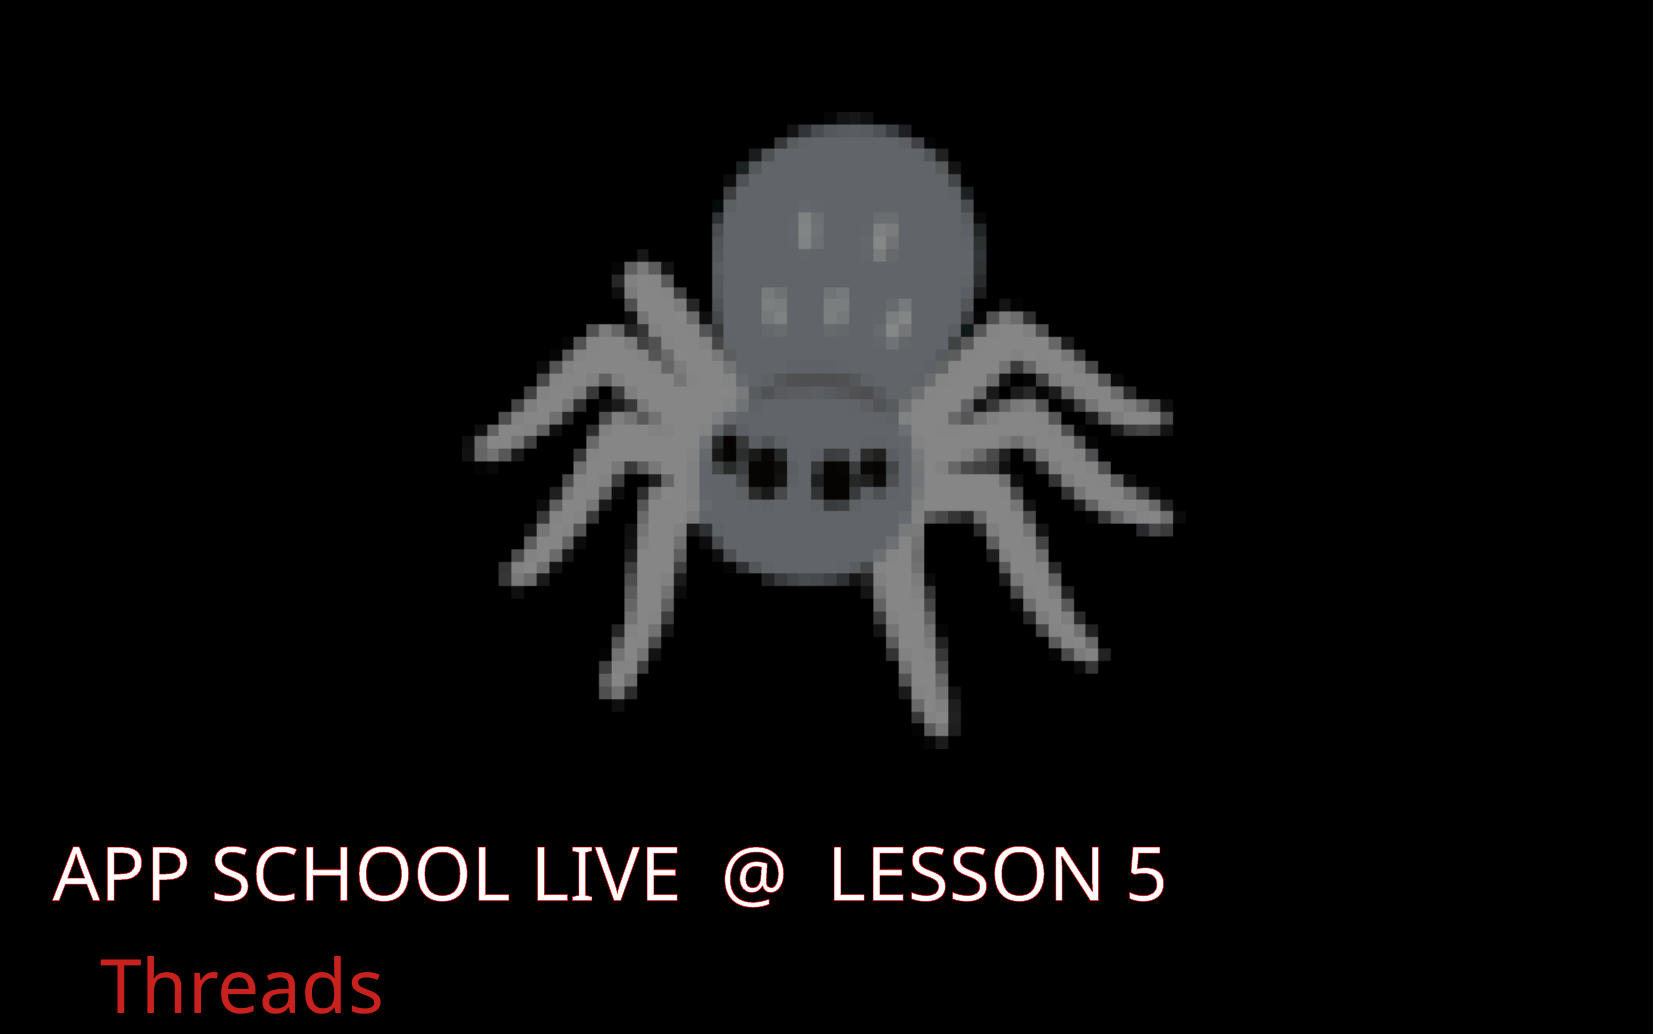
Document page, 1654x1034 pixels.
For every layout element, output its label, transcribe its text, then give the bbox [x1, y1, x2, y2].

text_box AThreads [37, 926, 1555, 1017]
text_box APP SCHOOL LIVE @ LESSON 5 [37, 812, 1613, 903]
picture [462, 112, 1186, 749]
